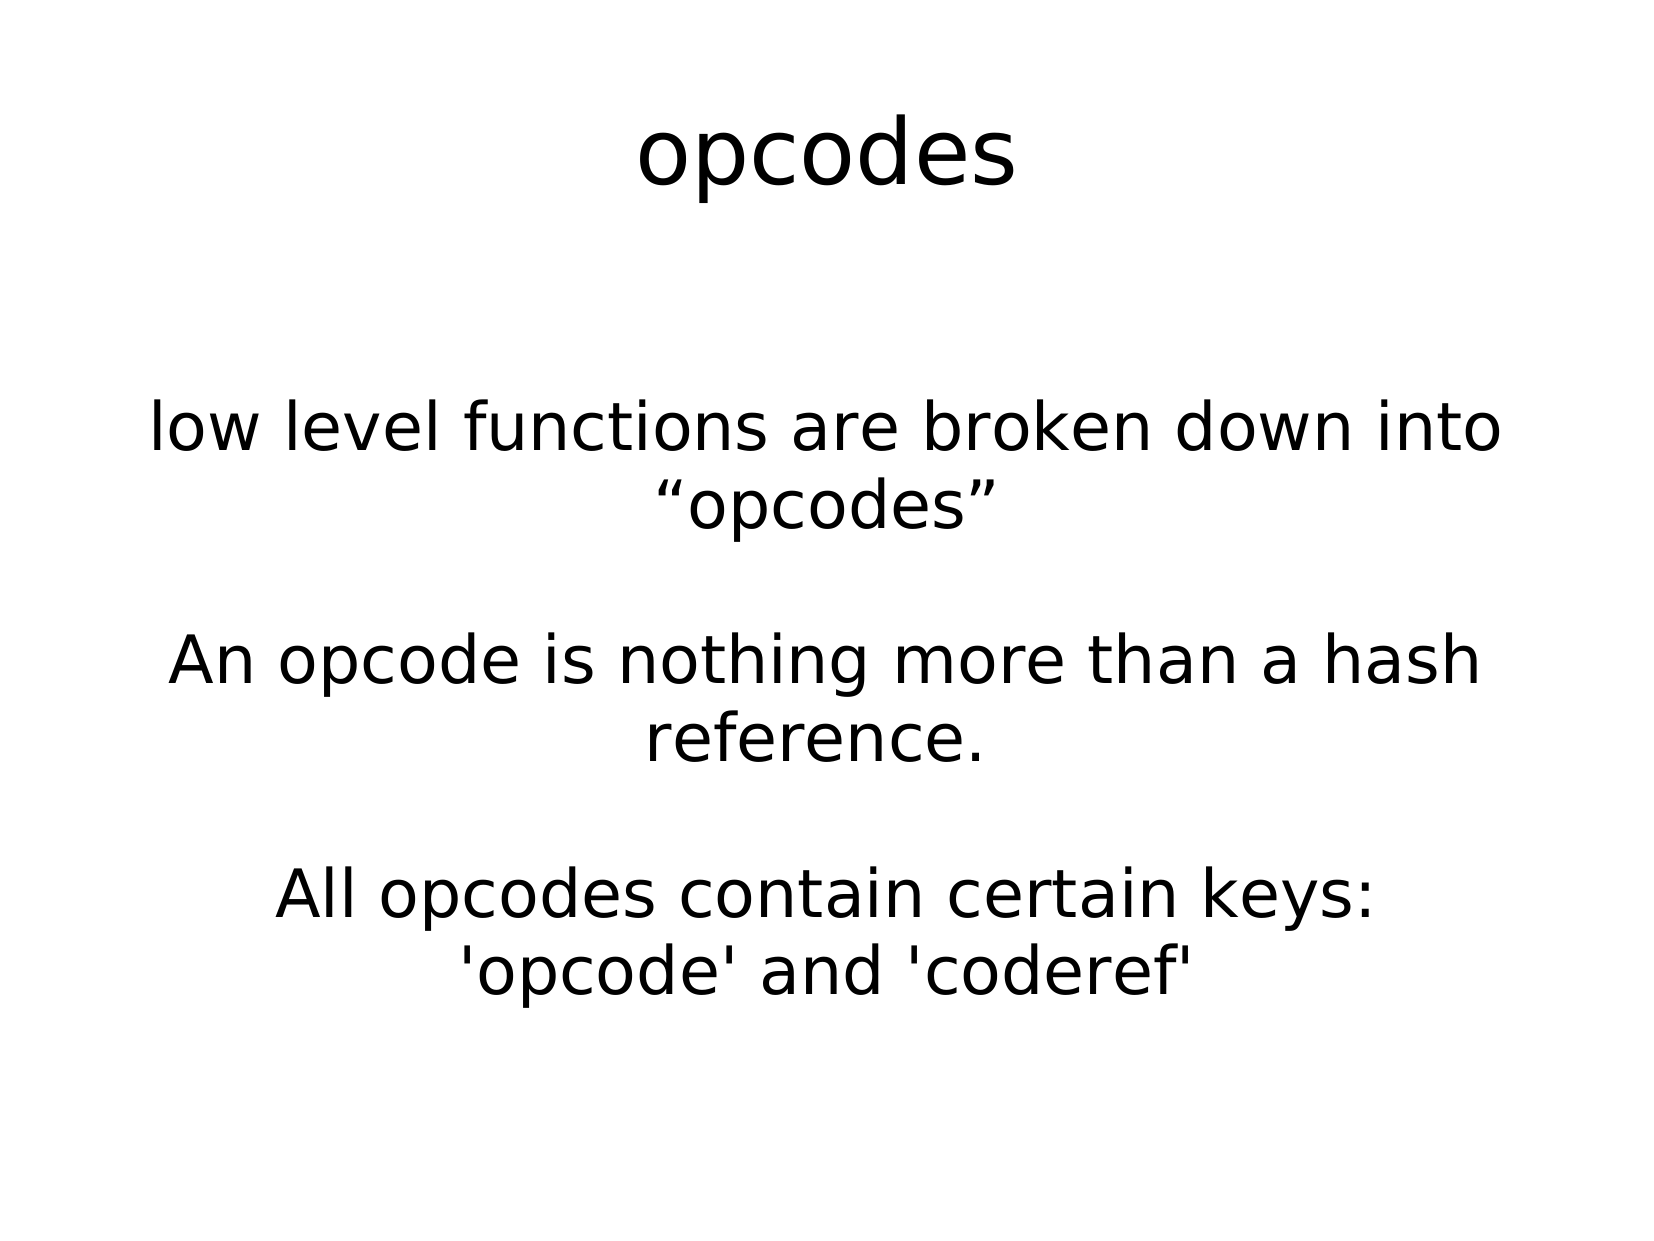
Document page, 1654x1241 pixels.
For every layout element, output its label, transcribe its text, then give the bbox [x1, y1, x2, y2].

subtitle low level functions are broken down into “opcodes” An opcode is nothing more than a hash reference. All opcodes contain certain keys: 'opcode' and 'coderef' [82, 290, 1571, 1109]
title opcodes [82, 49, 1571, 257]
